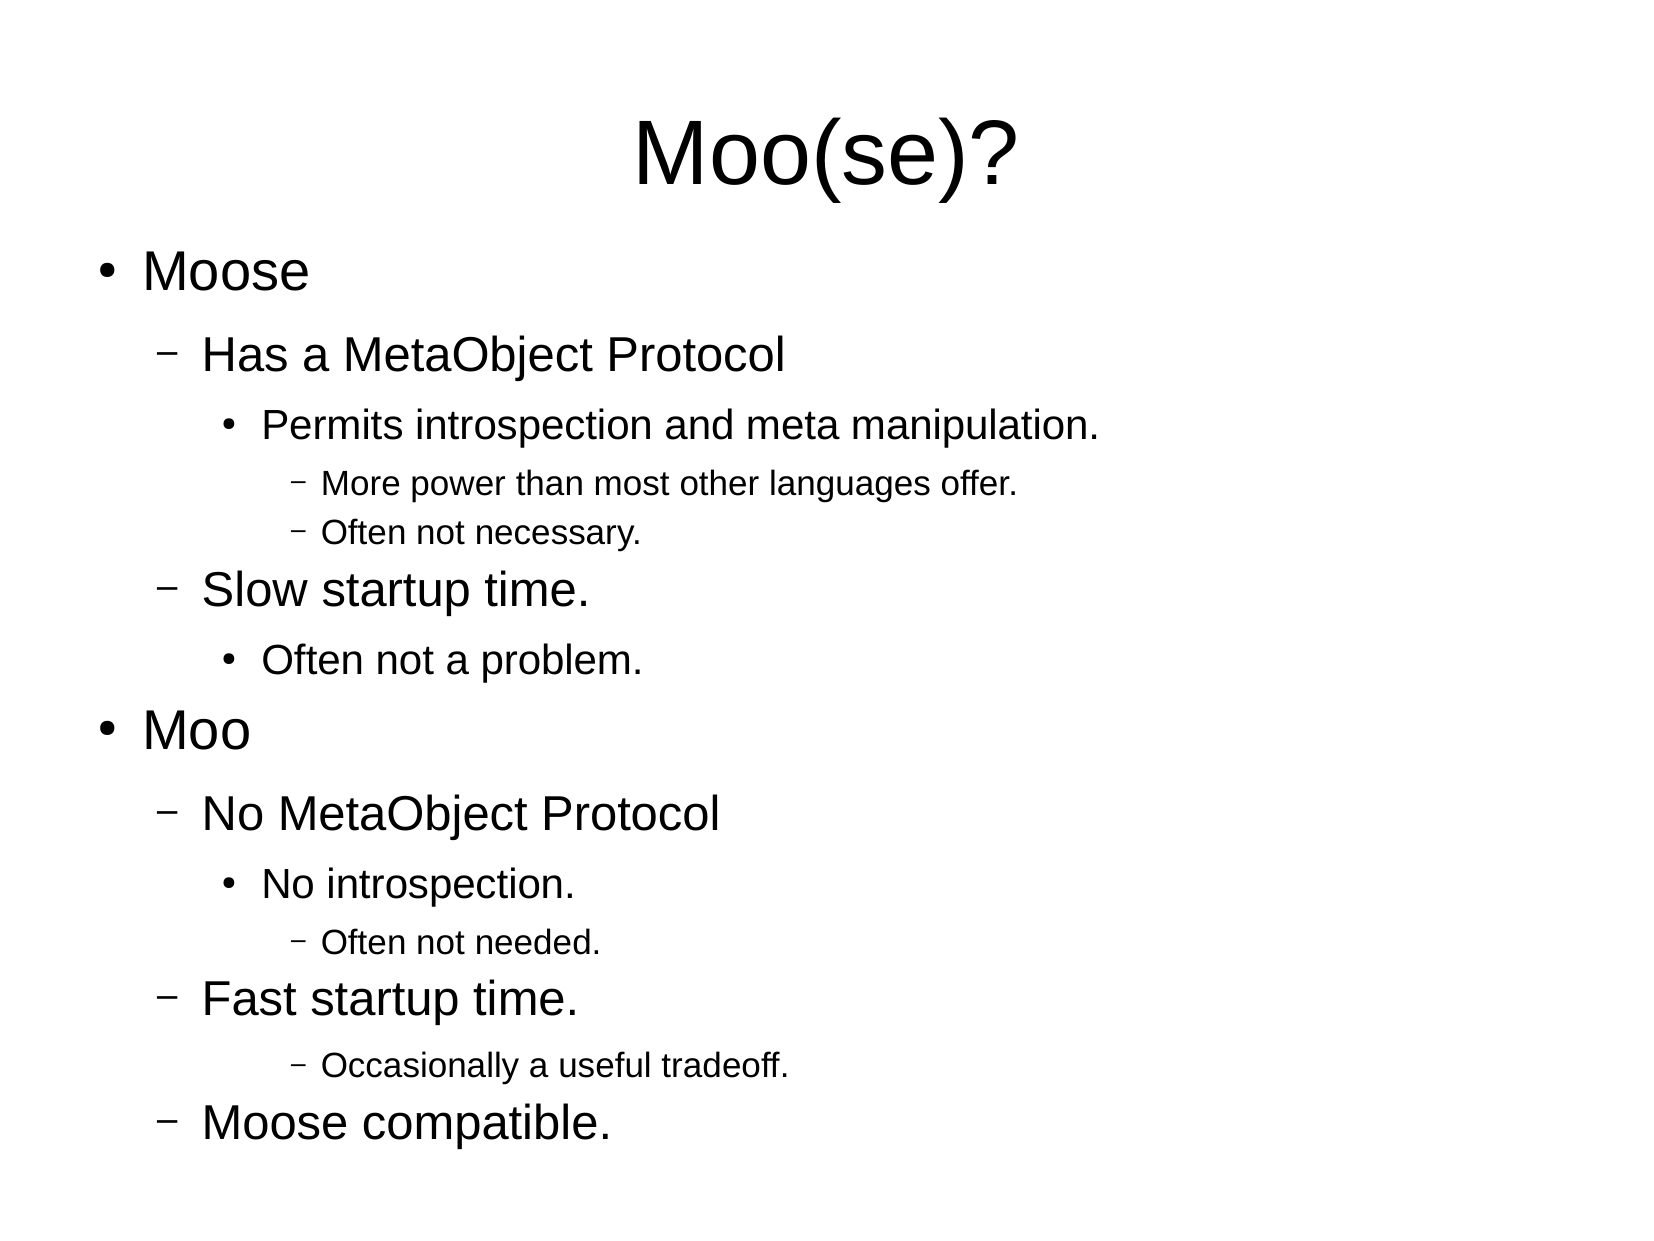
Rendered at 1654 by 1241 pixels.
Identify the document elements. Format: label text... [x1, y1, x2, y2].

title Moo(se)? [82, 49, 1571, 240]
list Moose Has a MetaObject Protocol Permits introspection and meta manipulation. More power than most other languages offer. Often not necessary. Slow startup time. Often not a problem. Moo No MetaObject Protocol No introspection. Often not needed. Fast startup time. Occasionally a useful tradeoff. Moose compatible. [82, 240, 1571, 1156]
